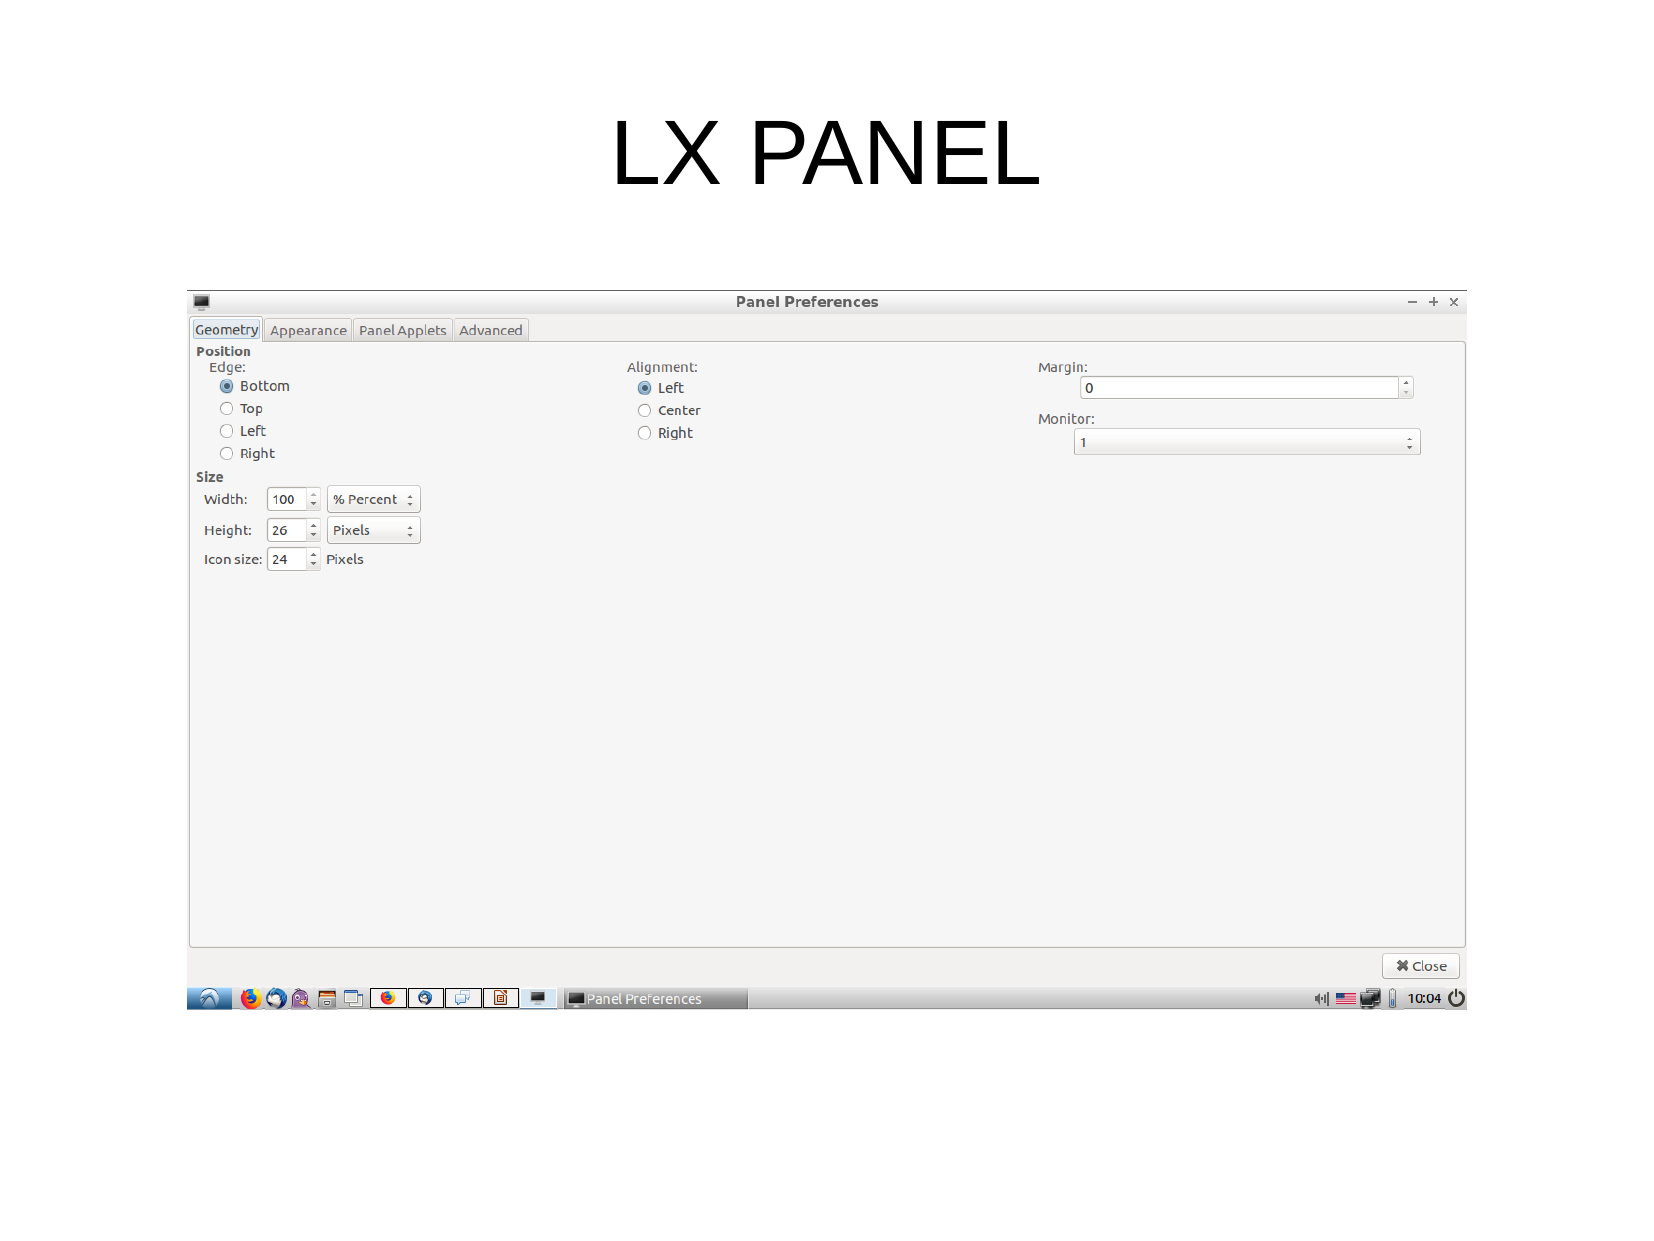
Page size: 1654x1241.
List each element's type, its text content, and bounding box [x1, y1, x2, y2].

picture [187, 290, 1467, 1010]
title LX PANEL [82, 49, 1571, 257]
